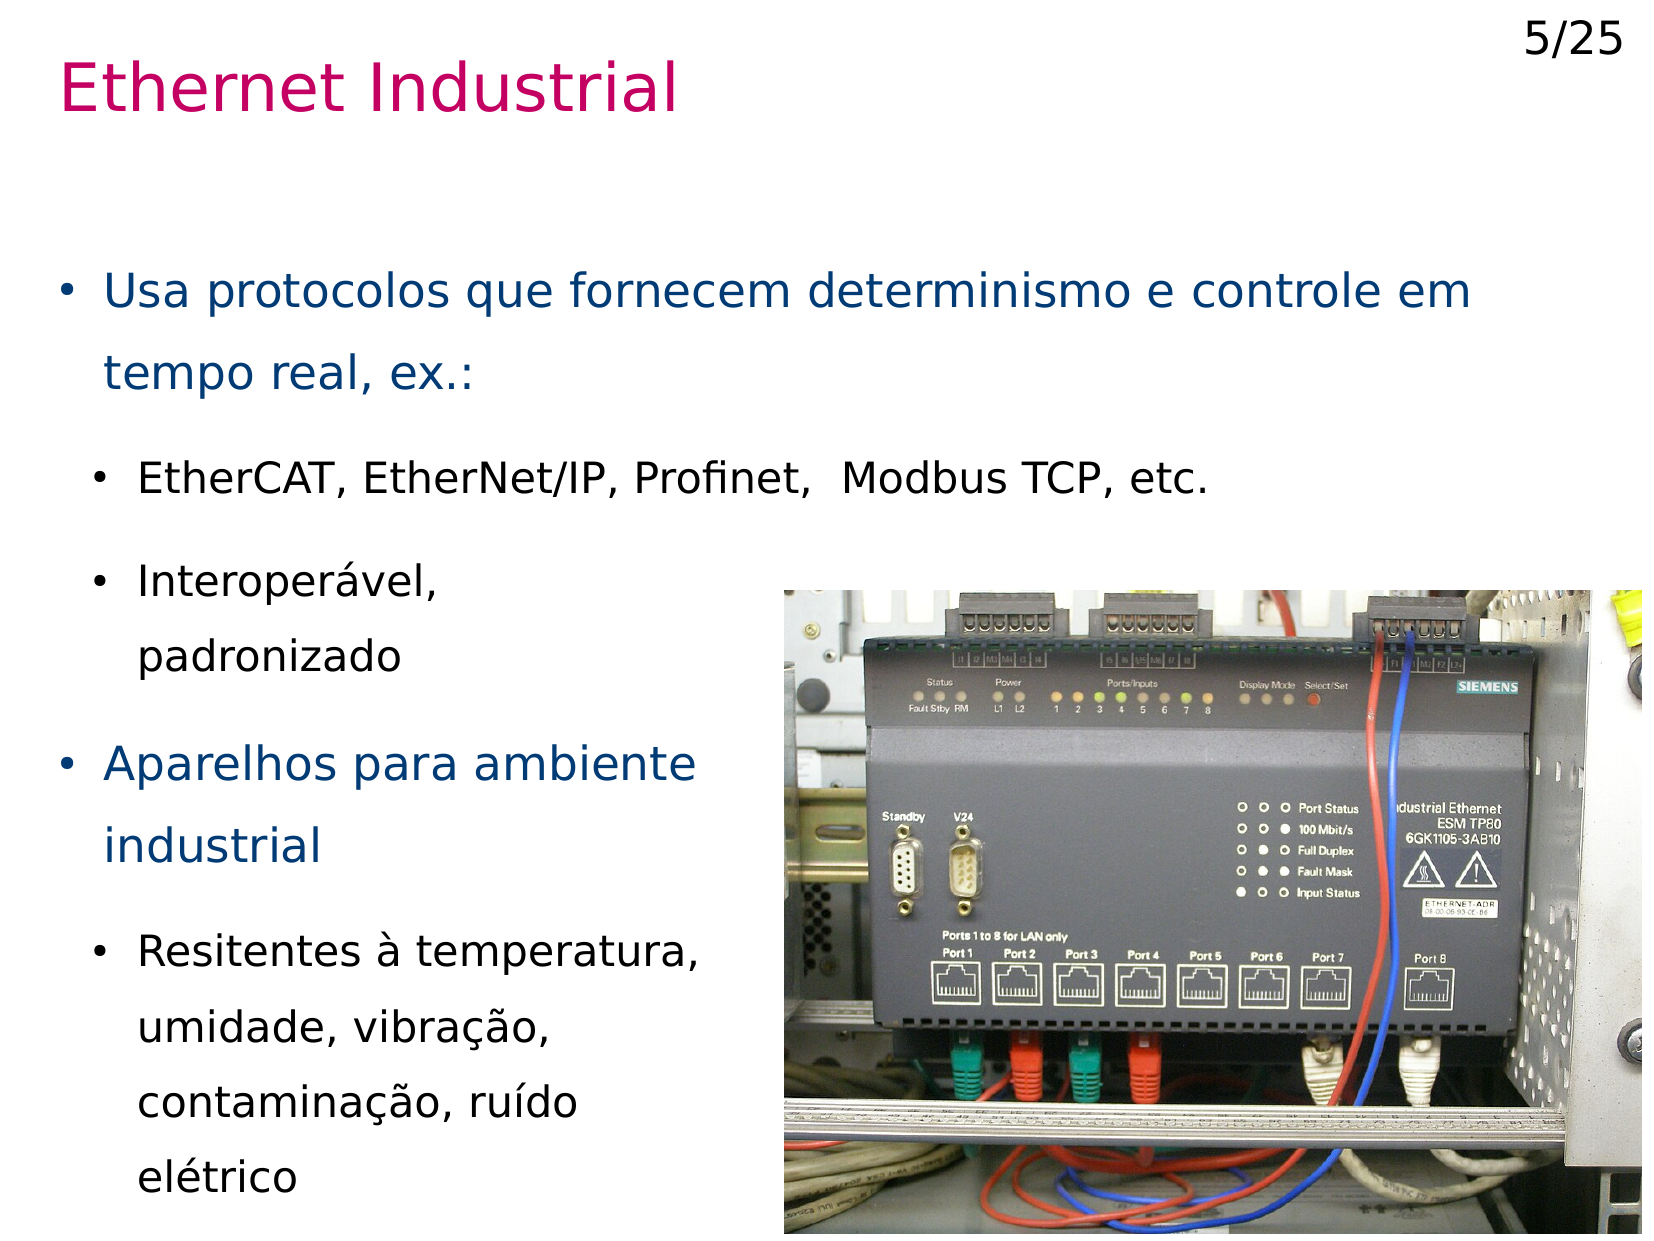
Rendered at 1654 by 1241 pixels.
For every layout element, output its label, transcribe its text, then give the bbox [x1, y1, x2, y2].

title Ethernet Industrial [59, 29, 1625, 148]
picture [784, 590, 1642, 1234]
list Usa protocolos que fornecem determinismo e controle em tempo real, ex.: EtherCAT, EtherNet/IP, Profinet, Modbus TCP, etc. Interoperável, padronizado Aparelhos para ambiente industrial Resitentes à temperatura, umidade, vibração, contaminação, ruído elétrico [59, 236, 1625, 1211]
